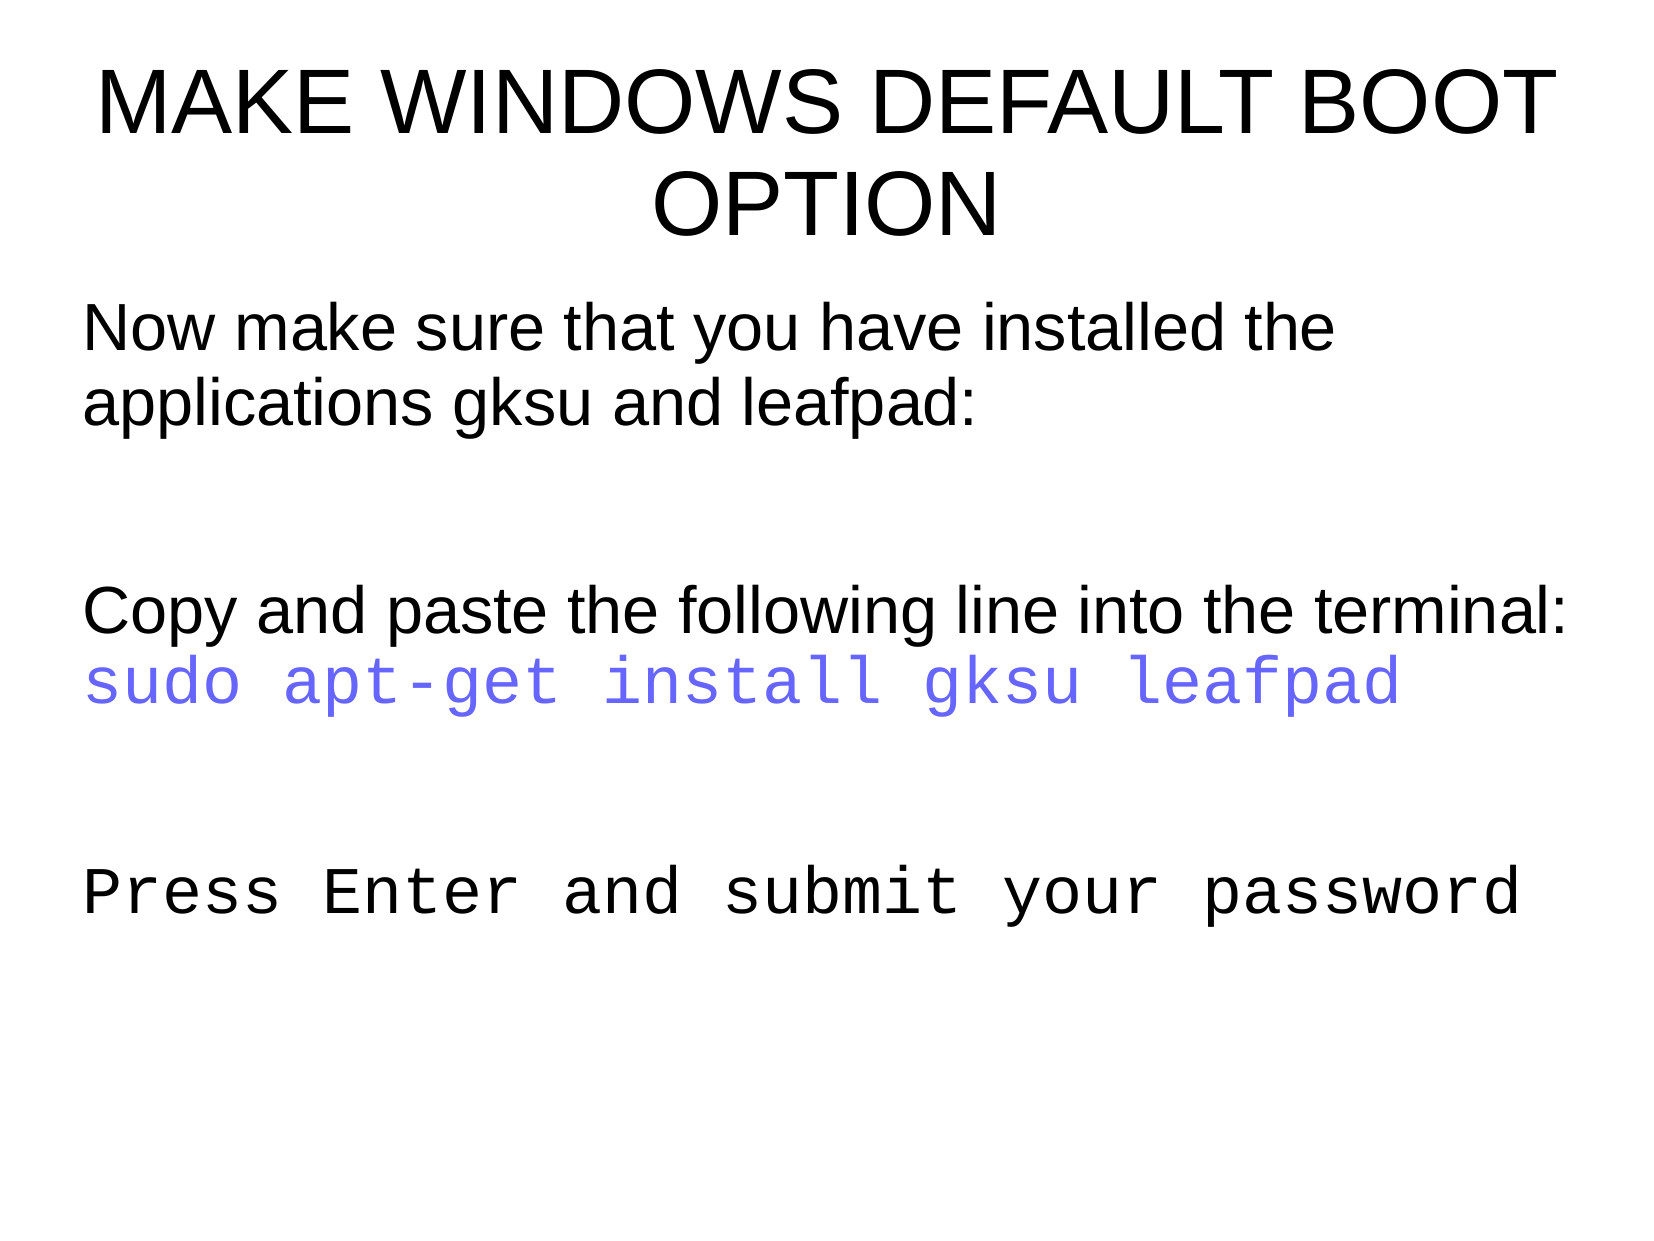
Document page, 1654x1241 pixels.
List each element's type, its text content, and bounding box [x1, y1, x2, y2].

list Now make sure that you have installed the applications gksu and leafpad: Copy and paste the following line into the terminal: sudo apt-get install gksu leafpad Press Enter and submit your password [82, 290, 1571, 1010]
title MAKE WINDOWS DEFAULT BOOT OPTION [82, 49, 1571, 257]
